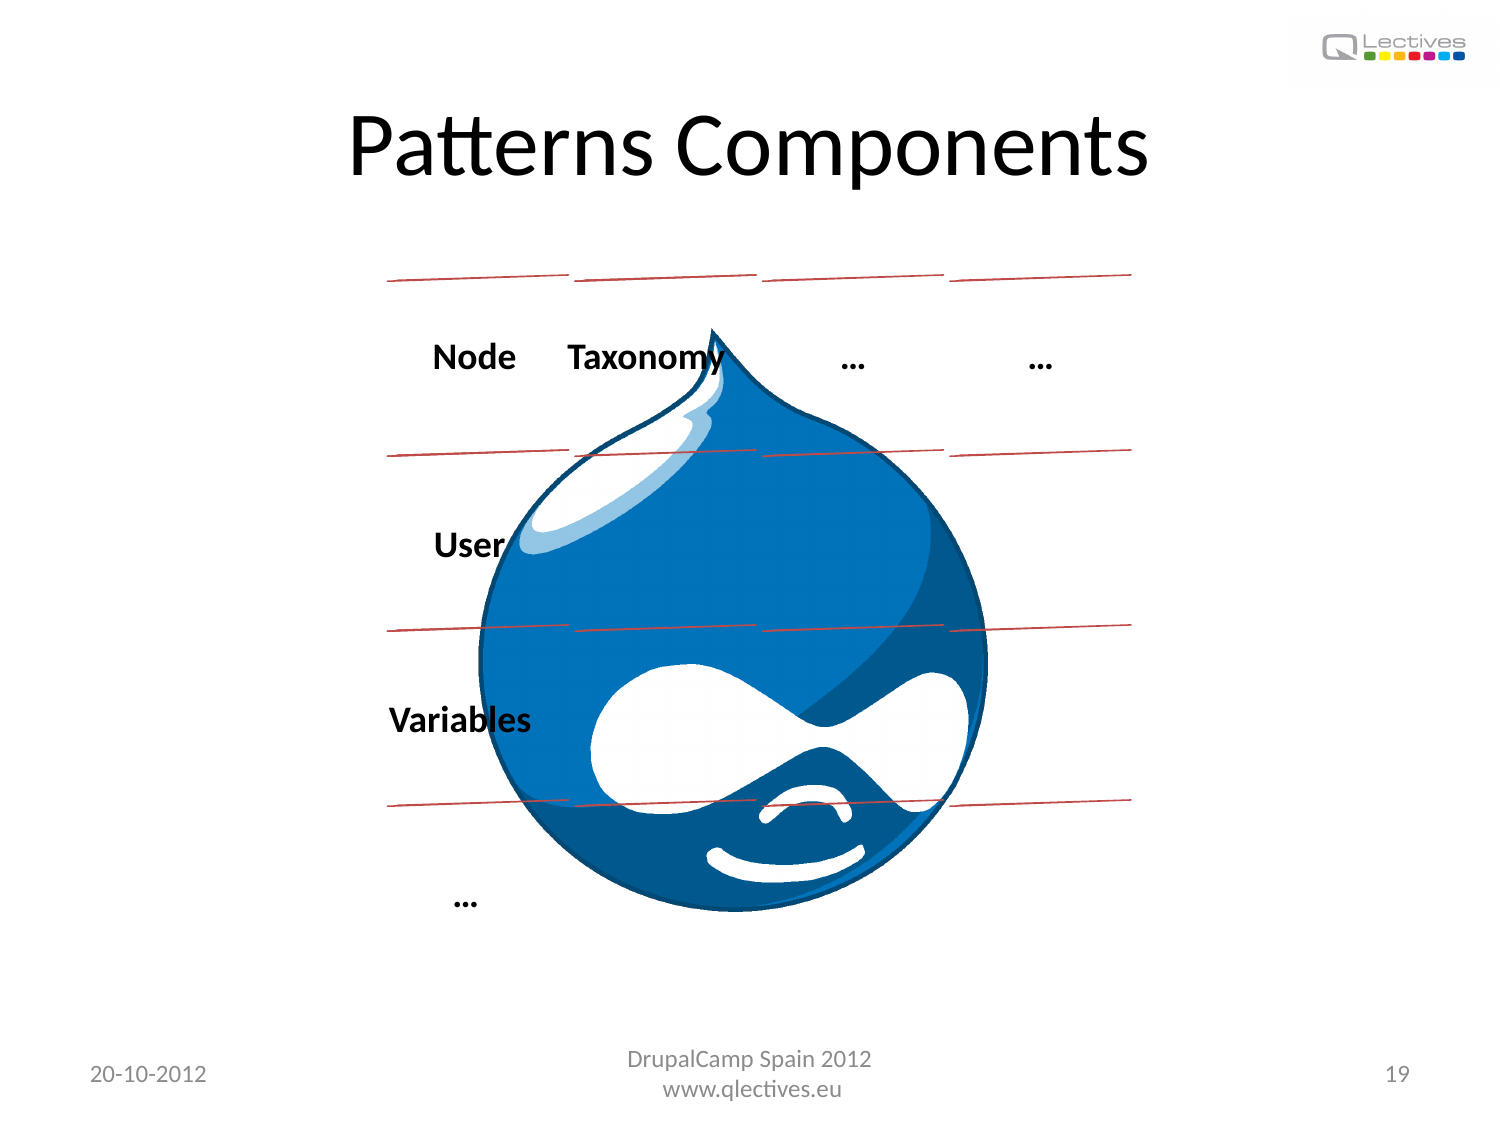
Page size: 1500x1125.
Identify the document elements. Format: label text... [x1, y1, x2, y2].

picture [1288, 9, 1500, 90]
text_box [574, 274, 757, 282]
text_box User [418, 512, 546, 573]
text_box [949, 799, 1132, 807]
text_box [387, 799, 569, 807]
text_box [762, 274, 944, 282]
text_box [574, 799, 757, 807]
text_box [387, 449, 569, 457]
text_box … [825, 324, 894, 385]
text_box … [1012, 324, 1081, 385]
text_box Patterns Components [75, 45, 1425, 233]
text_box DrupalCamp Spain 2012 www.qlectives.eu [512, 1042, 988, 1103]
picture [474, 324, 992, 916]
text_box [762, 799, 944, 807]
text_box Variables [374, 687, 600, 748]
text_box [949, 624, 1132, 632]
text_box [762, 449, 944, 457]
text_box [574, 449, 757, 457]
text_box [387, 624, 569, 632]
text_box [949, 449, 1132, 457]
text_box 20-10-2012 [74, 1042, 425, 1103]
text_box [949, 274, 1132, 282]
text_box Node [417, 324, 552, 385]
text_box [762, 624, 944, 632]
text_box … [437, 862, 506, 923]
text_box [574, 624, 757, 632]
text_box <number> [1074, 1042, 1425, 1103]
text_box Taxonomy [552, 324, 795, 385]
text_box [387, 274, 569, 282]
